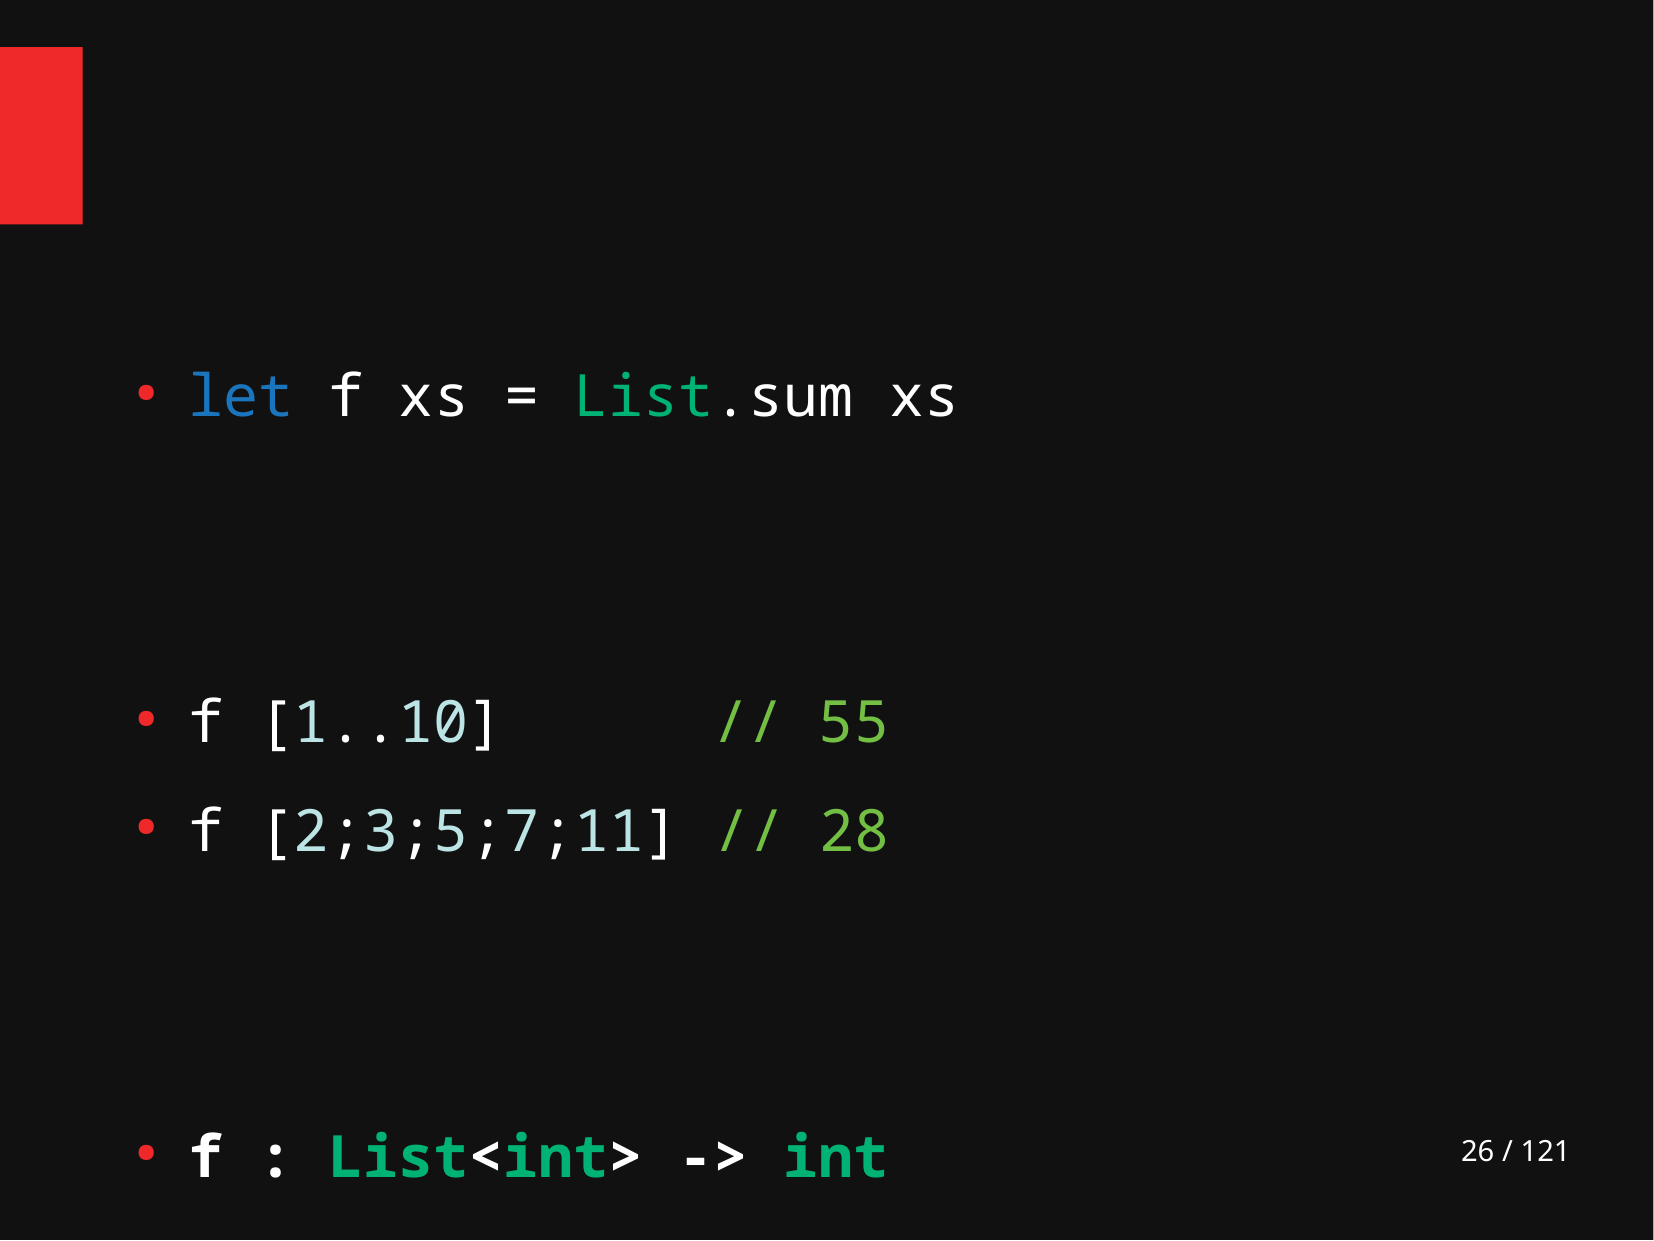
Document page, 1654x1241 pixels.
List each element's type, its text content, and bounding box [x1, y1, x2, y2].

list let f xs = List.sum xs f [1..10] // 55 f [2;3;5;7;11] // 28 f : List<int> -> int [118, 354, 1536, 1074]
